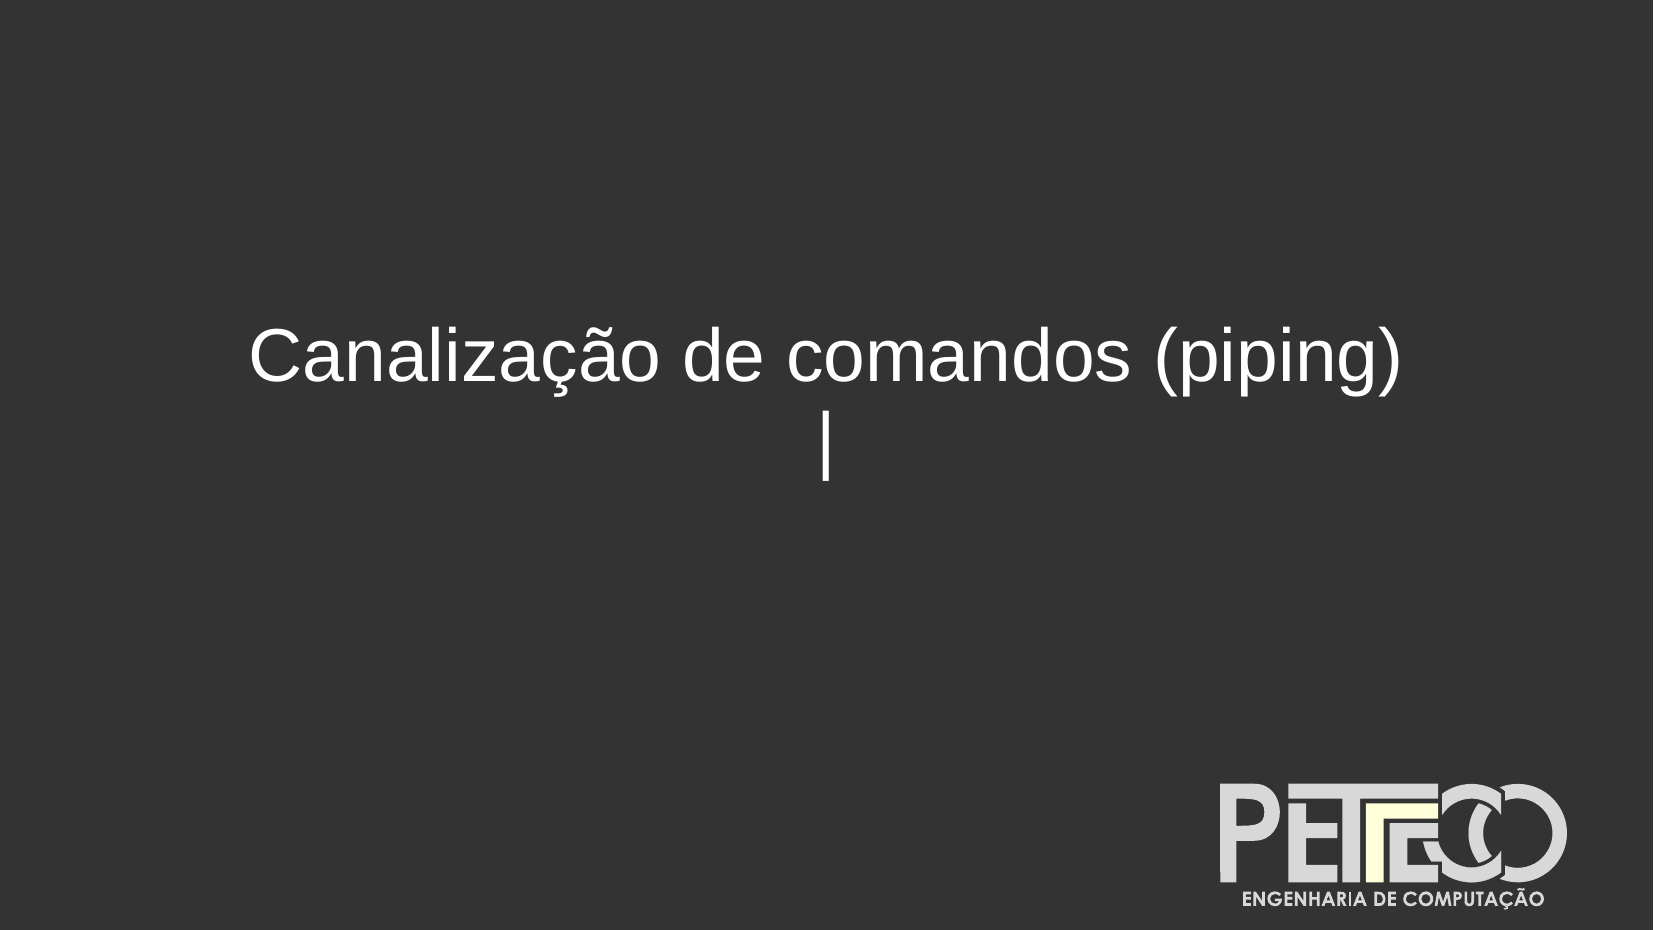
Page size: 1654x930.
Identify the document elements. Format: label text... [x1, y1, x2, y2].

subtitle Canalização de comandos (piping) | [82, 37, 1571, 757]
